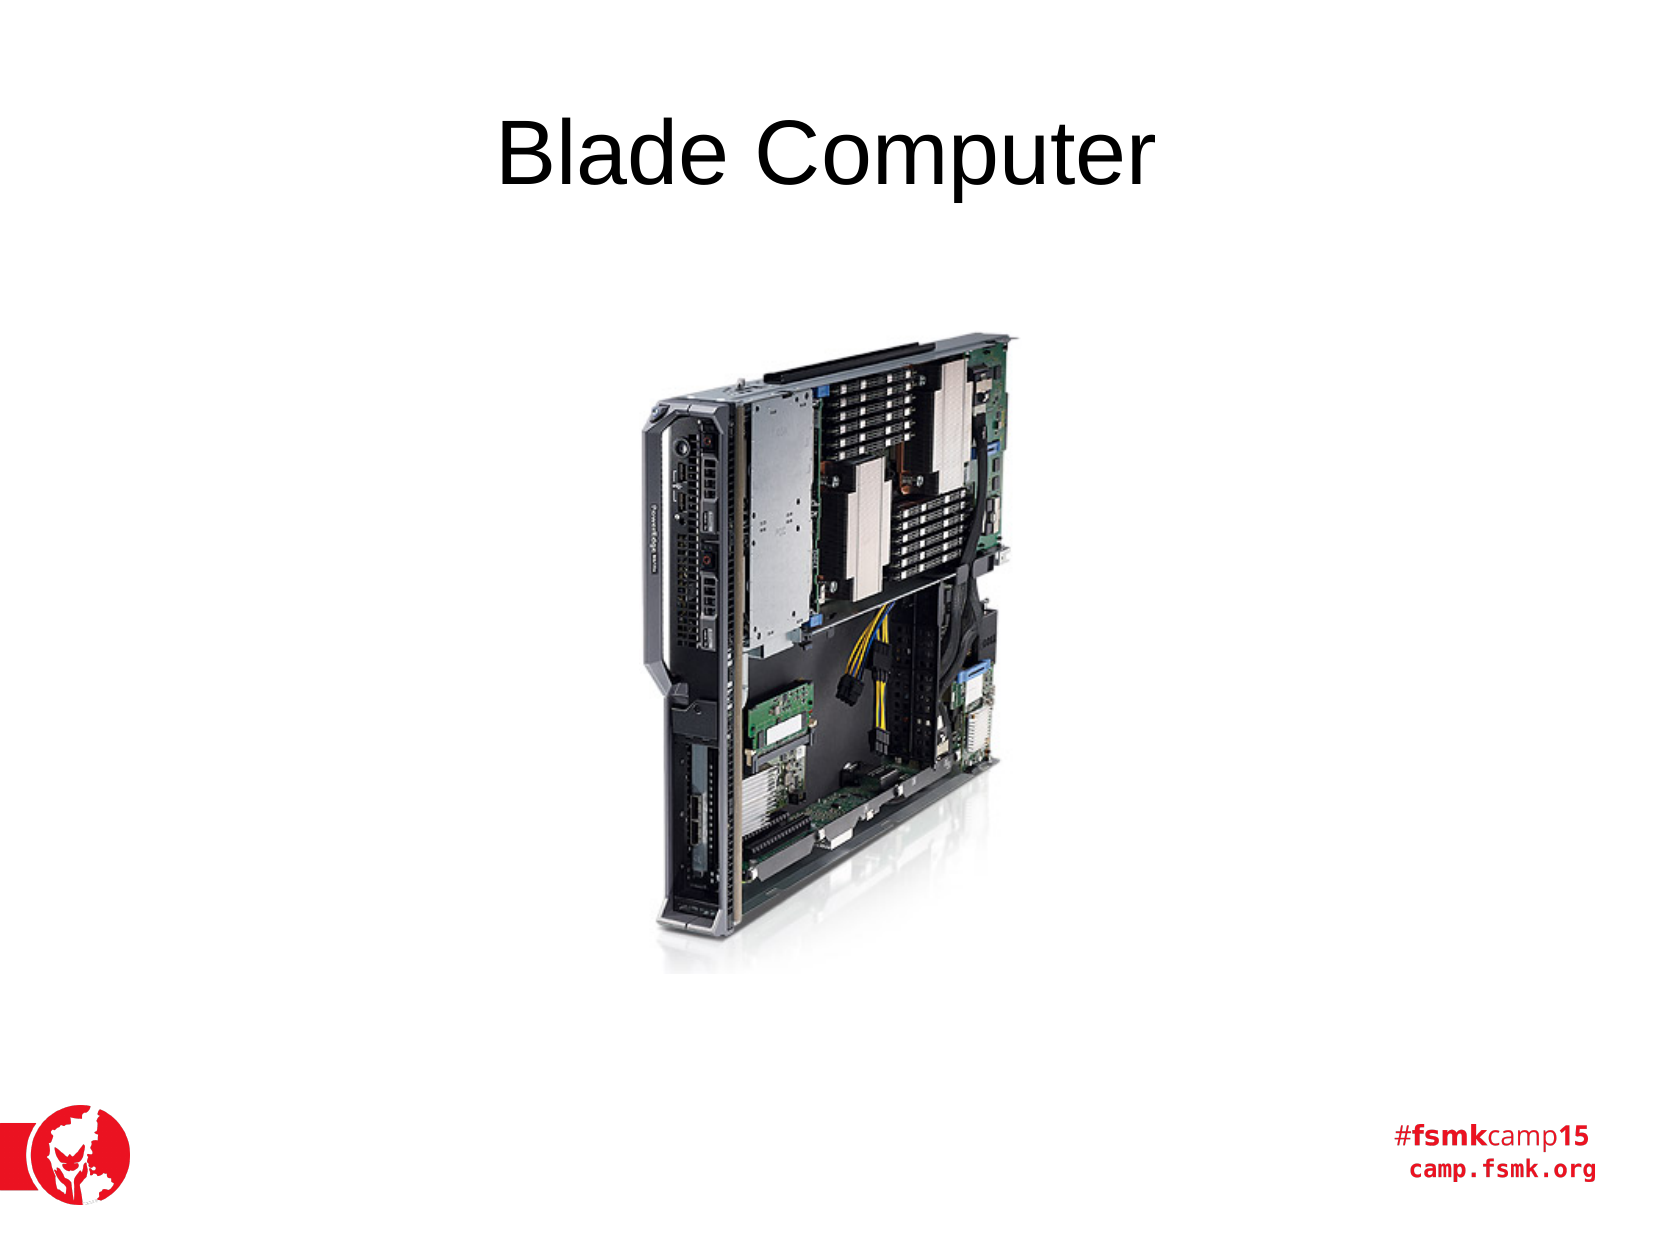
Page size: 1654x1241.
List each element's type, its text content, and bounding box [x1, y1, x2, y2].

title Blade Computer [82, 49, 1571, 257]
picture [0, 1105, 130, 1205]
picture [1394, 1124, 1595, 1182]
picture [639, 330, 1022, 974]
